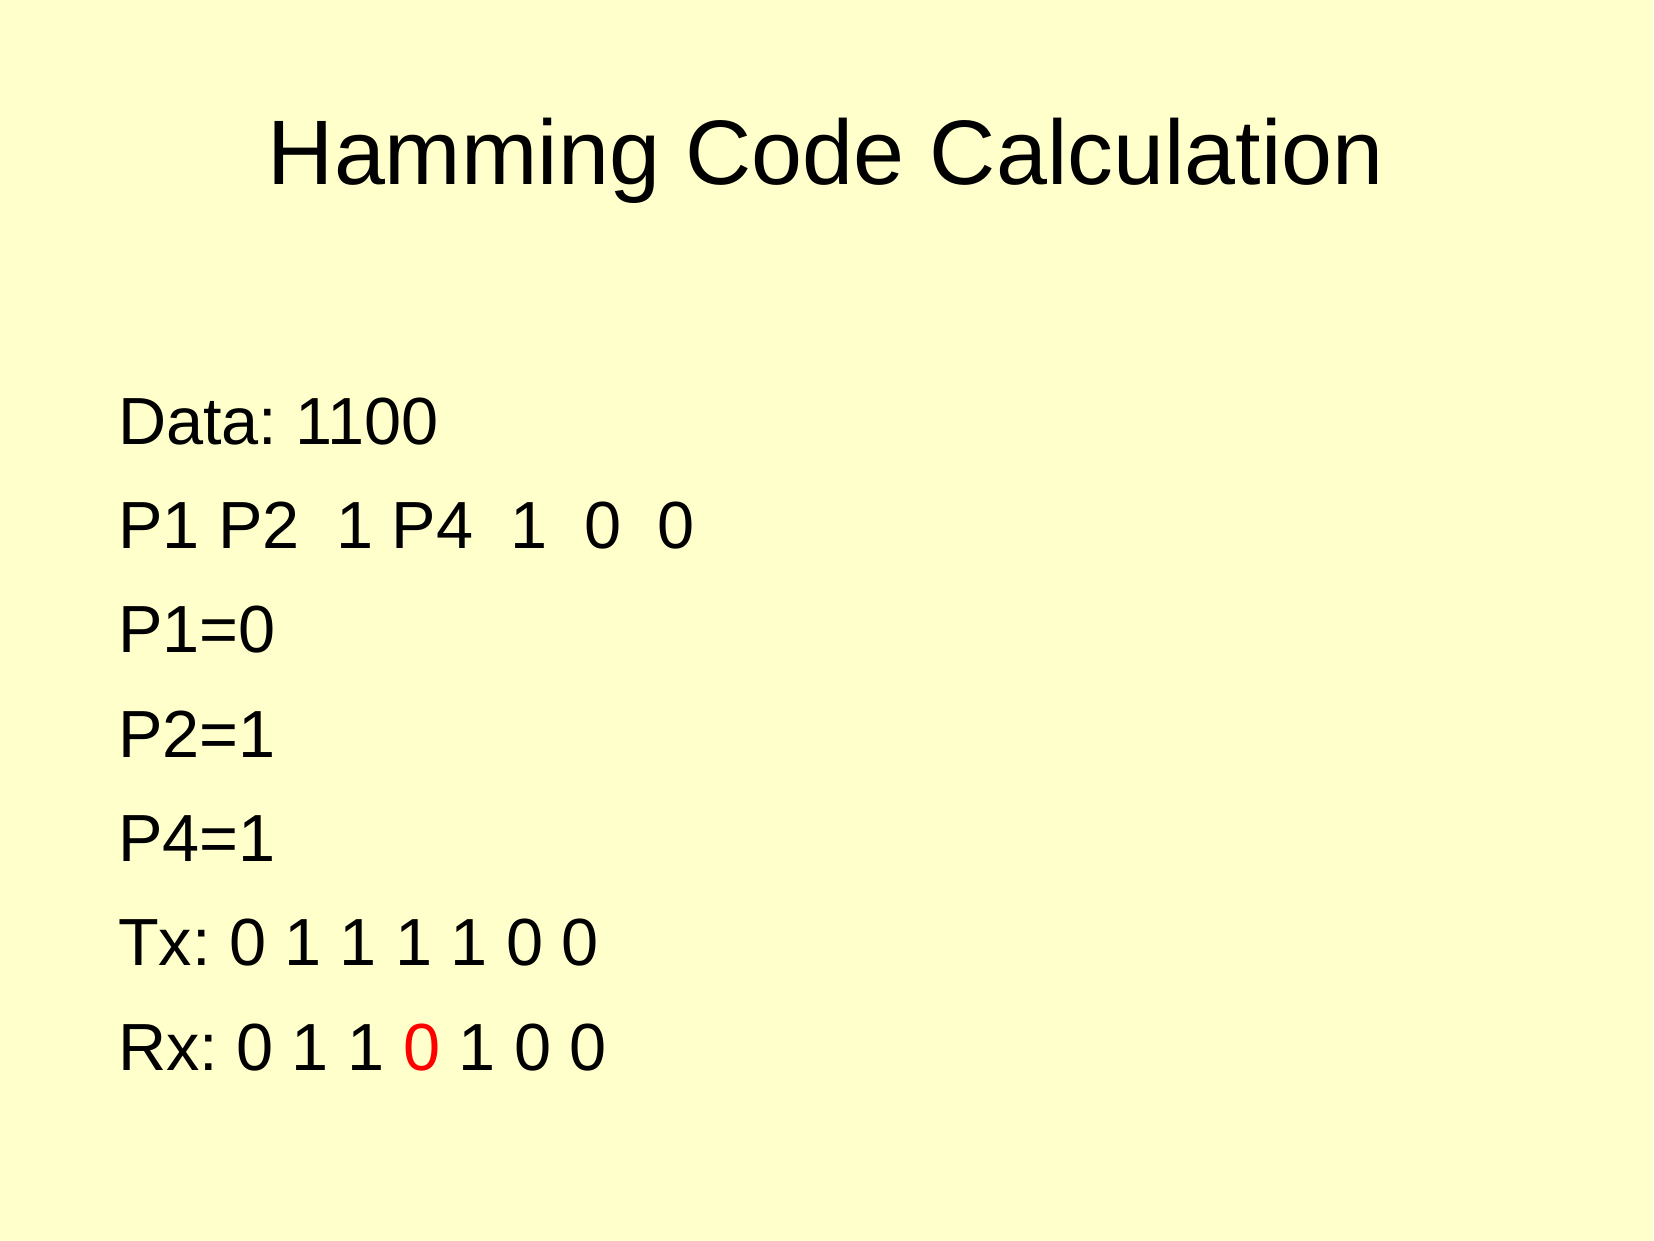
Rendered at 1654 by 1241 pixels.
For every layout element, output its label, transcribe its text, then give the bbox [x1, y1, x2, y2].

list Data: 1100 P1 P2 1 P4 1 0 0 P1=0 P2=1 P4=1 Tx: 0 1 1 1 1 0 0 Rx: 0 1 1 0 1 0 0 [118, 383, 1606, 1104]
title Hamming Code Calculation [82, 49, 1571, 257]
